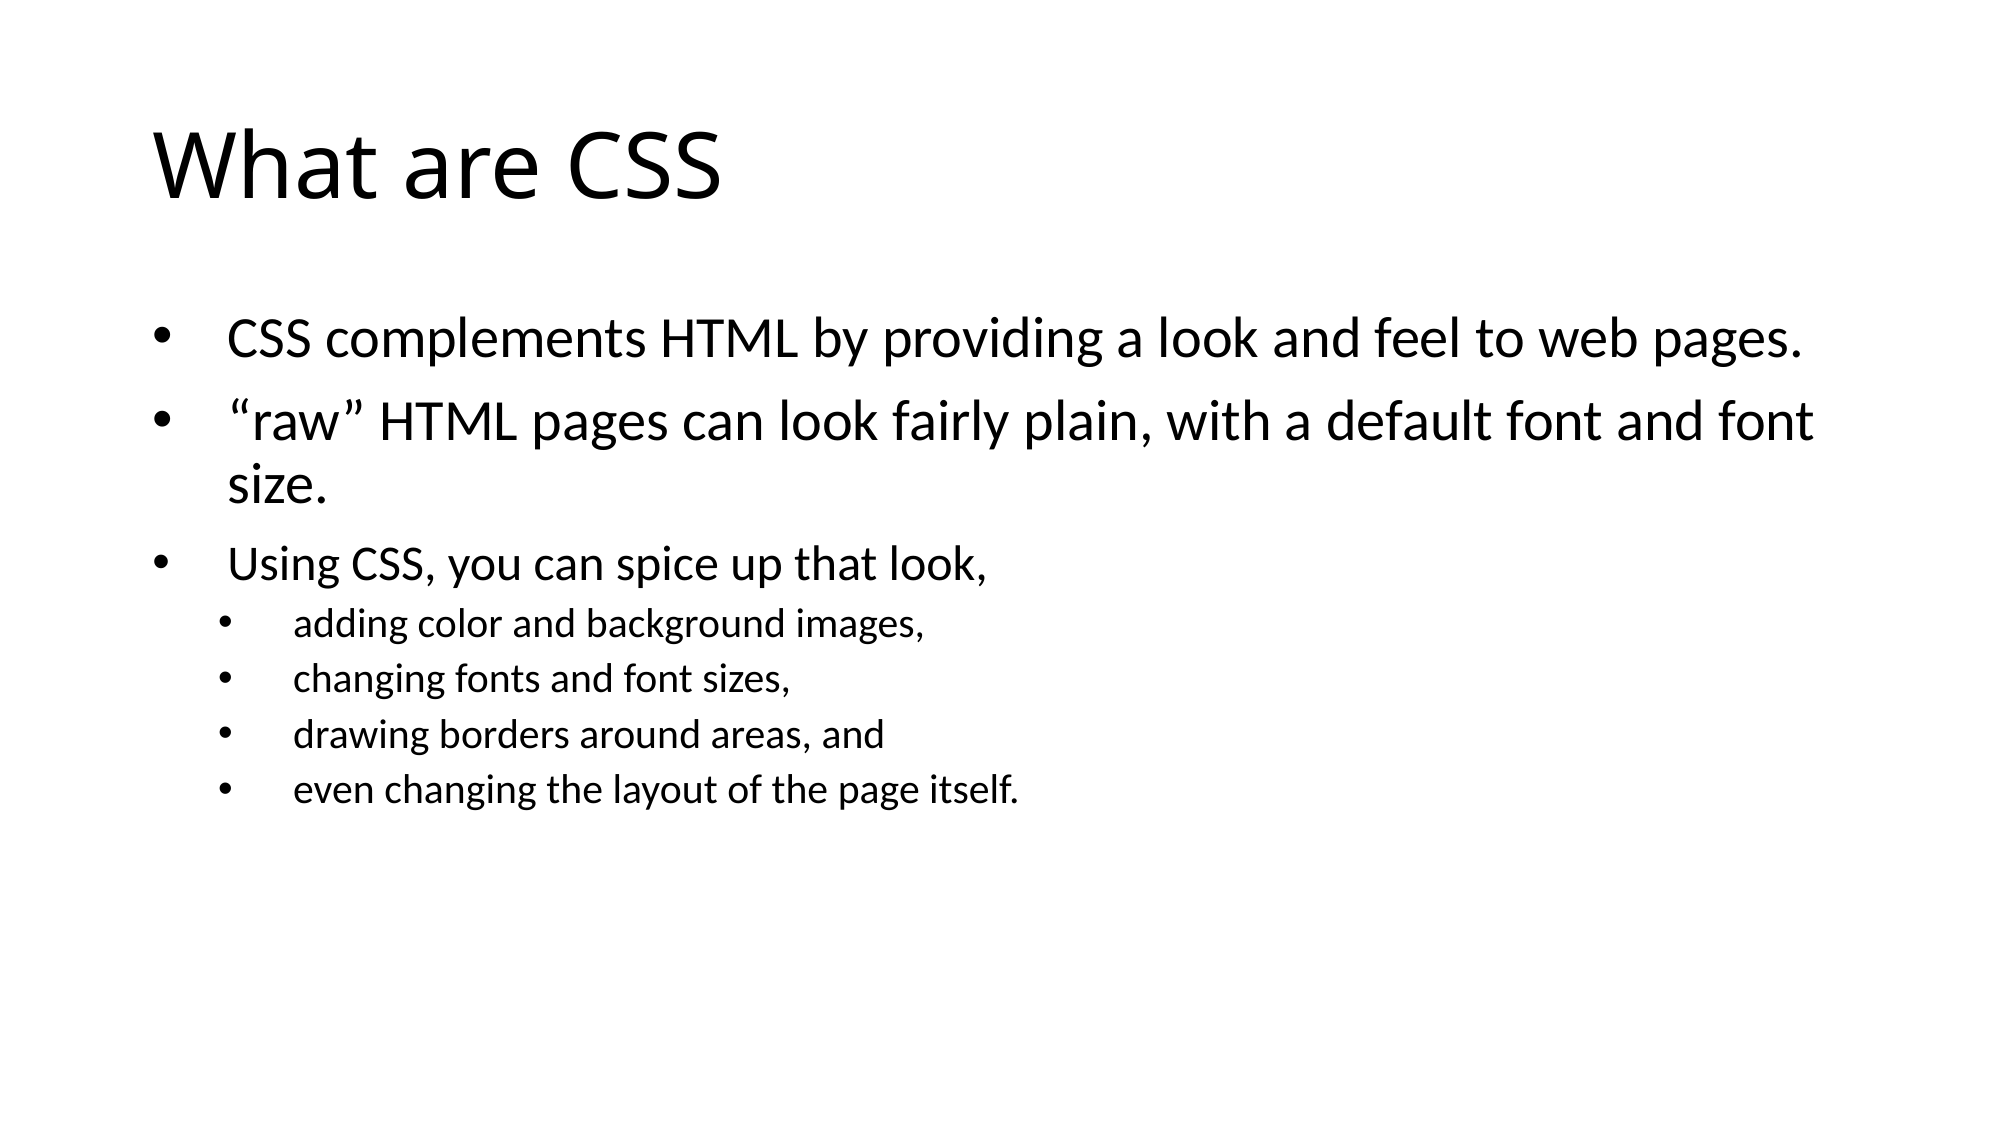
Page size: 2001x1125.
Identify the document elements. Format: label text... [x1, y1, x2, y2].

title What are CSS [137, 59, 1863, 278]
list CSS complements HTML by providing a look and feel to web pages. “raw” HTML pages can look fairly plain, with a default font and font size. Using CSS, you can spice up that look, adding color and background images, changing fonts and font sizes, drawing borders around areas, and even changing the layout of the page itself. [137, 299, 1863, 1014]
